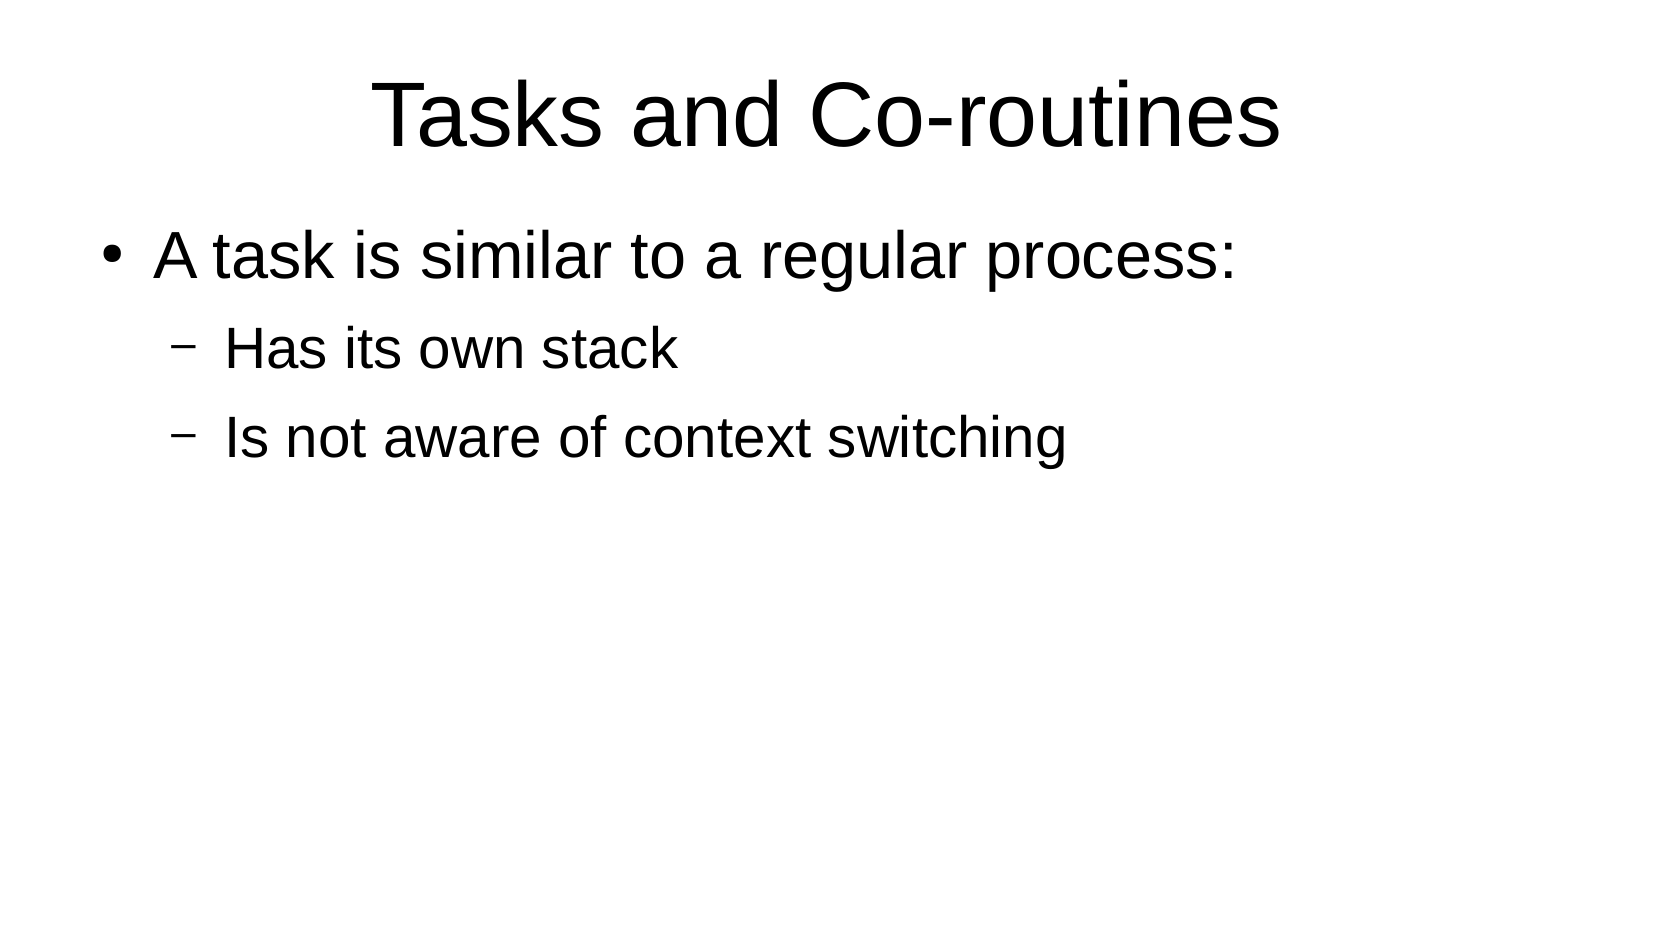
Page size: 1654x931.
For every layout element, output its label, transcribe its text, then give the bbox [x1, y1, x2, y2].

list A task is similar to a regular process: Has its own stack Is not aware of context switching [82, 217, 1571, 758]
title Tasks and Co-routines [82, 37, 1571, 193]
